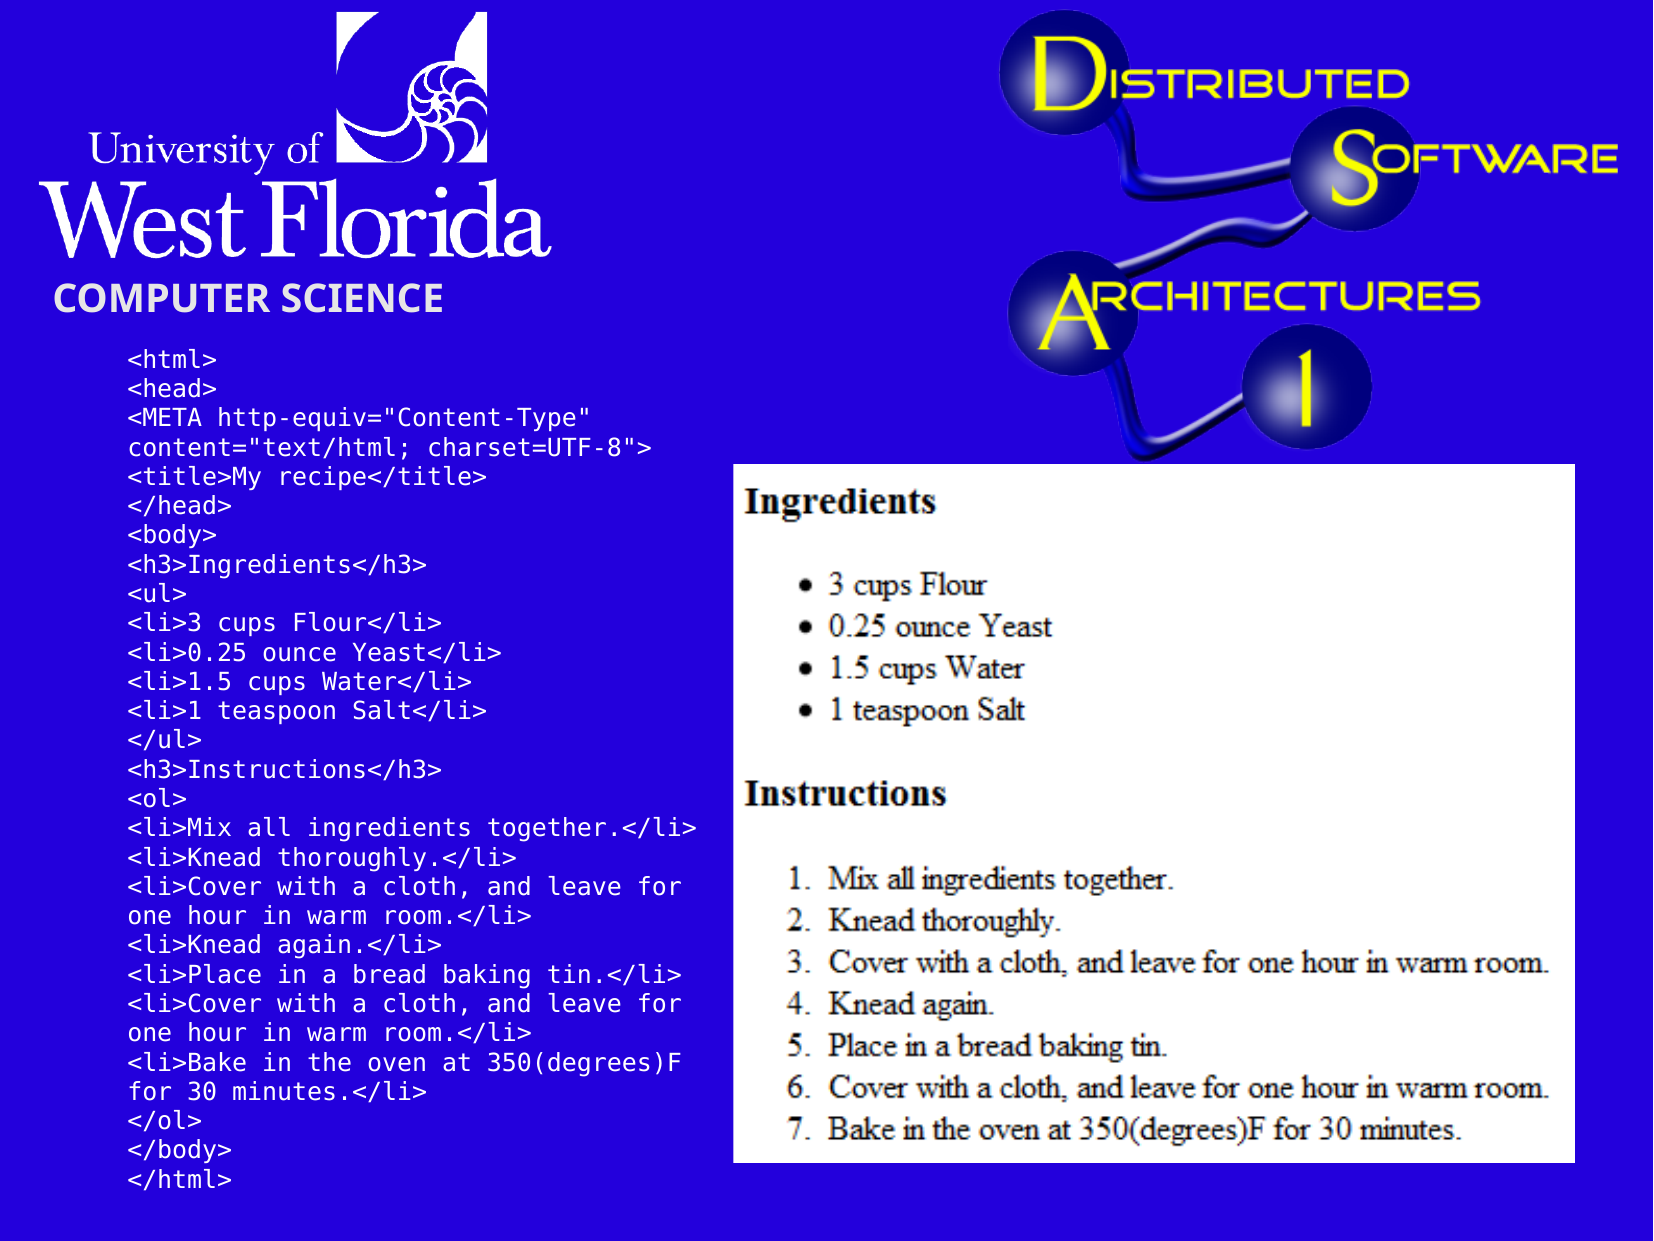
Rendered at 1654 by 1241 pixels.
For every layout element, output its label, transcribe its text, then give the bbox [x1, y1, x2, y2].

picture [37, 0, 559, 262]
picture [733, 0, 1653, 1163]
text_box COMPUTER SCIENCE [37, 262, 563, 334]
text_box <html> <head> <META http-equiv="Content-Type" content="text/html; charset=UTF-8"> <title>My recipe</title> </head> <body> <h3>Ingredients</h3> <ul> <li>3 cups Flour</li> <li>0.25 ounce Yeast</li> <li>1.5 cups Water</li> <li>1 teaspoon Salt</li> </ul> <h3>Instructions</h3> <ol> <li>Mix all ingredients together.</li> <li>Knead thoroughly.</li> <li>Cover with a cloth, and leave for one hour in warm room.</li> <li>Knead again.</li> <li>Place in a bread baking tin.</li> <li>Cover with a cloth, and leave for one hour in warm room.</li> <li>Bake in the oven at 350(degrees)F for 30 minutes.</li> </ol> </body> </html> [112, 337, 751, 1202]
